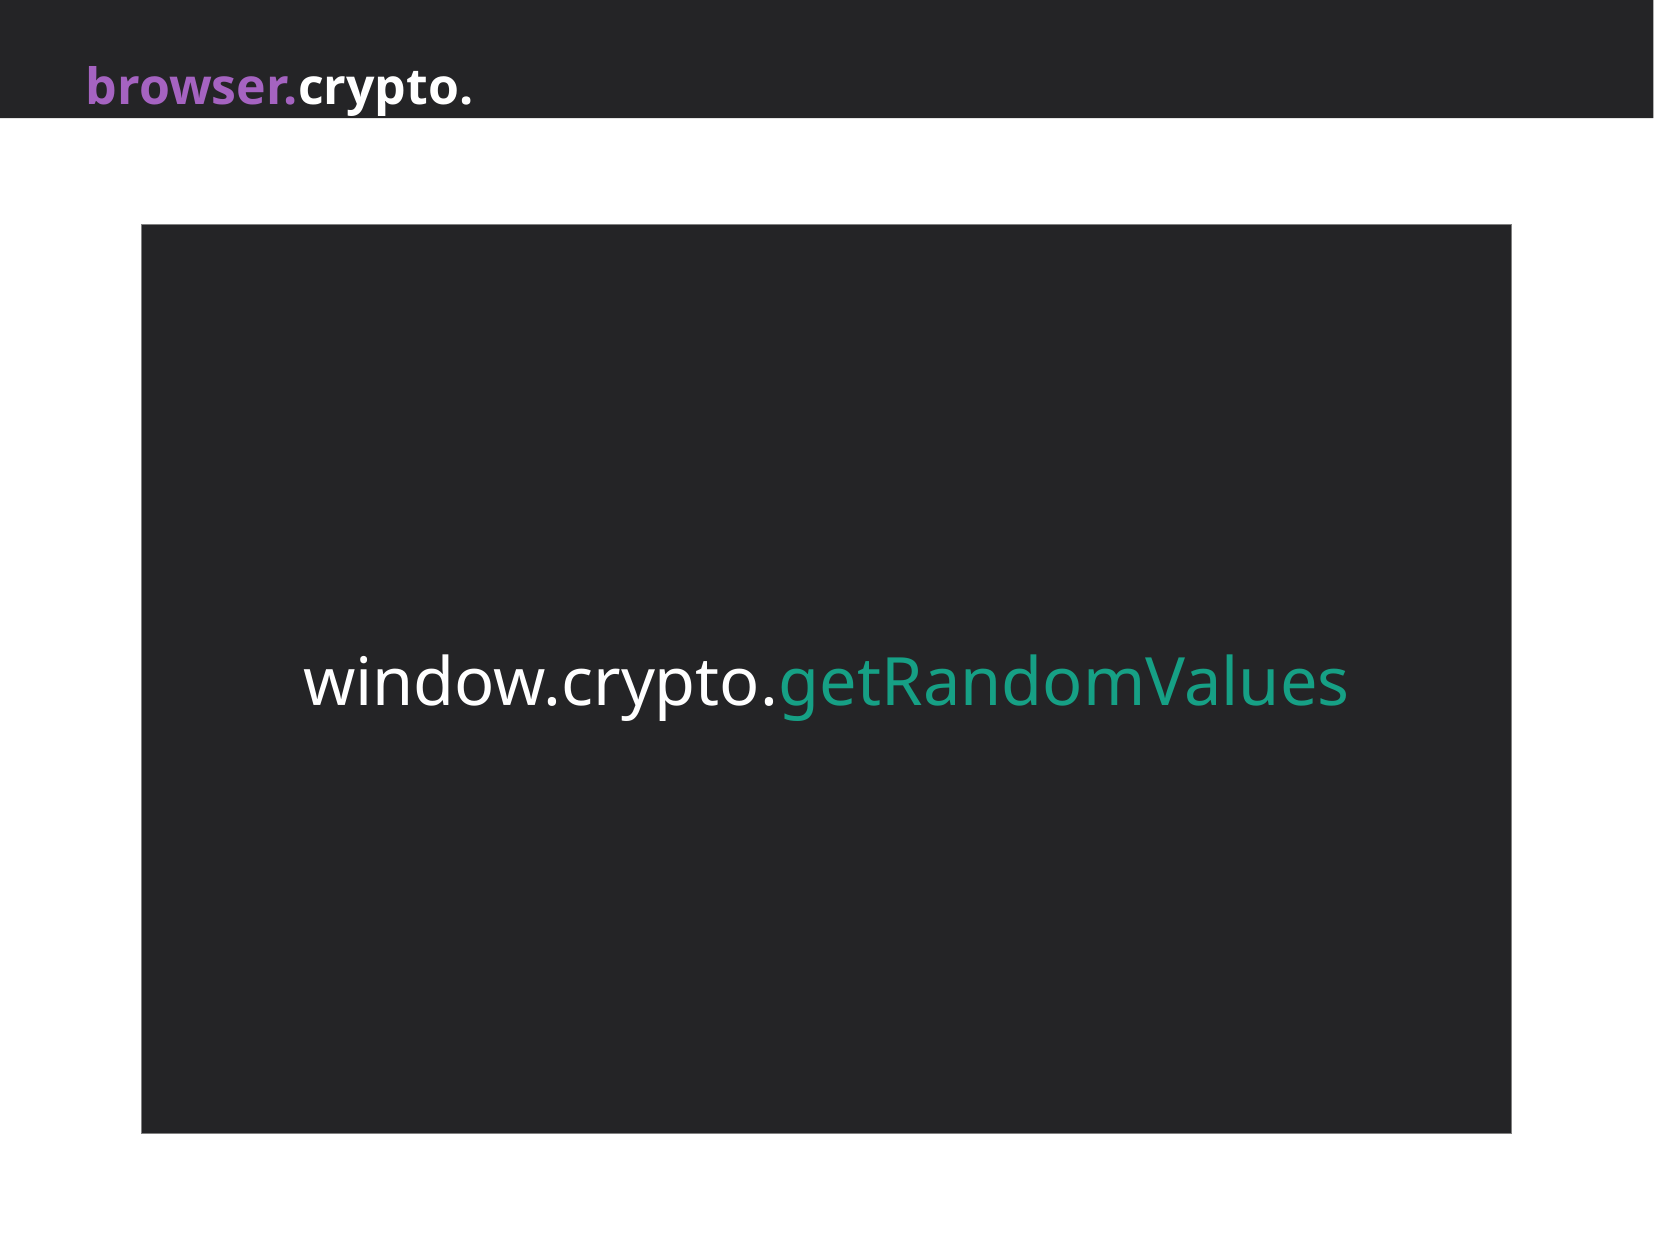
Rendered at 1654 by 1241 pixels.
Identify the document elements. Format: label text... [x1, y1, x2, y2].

text_box window.crypto.getRandomValues [141, 224, 1512, 1134]
text_box browser.crypto. [70, 43, 567, 119]
text_box [165, 531, 1441, 1087]
text_box [0, 0, 1654, 119]
